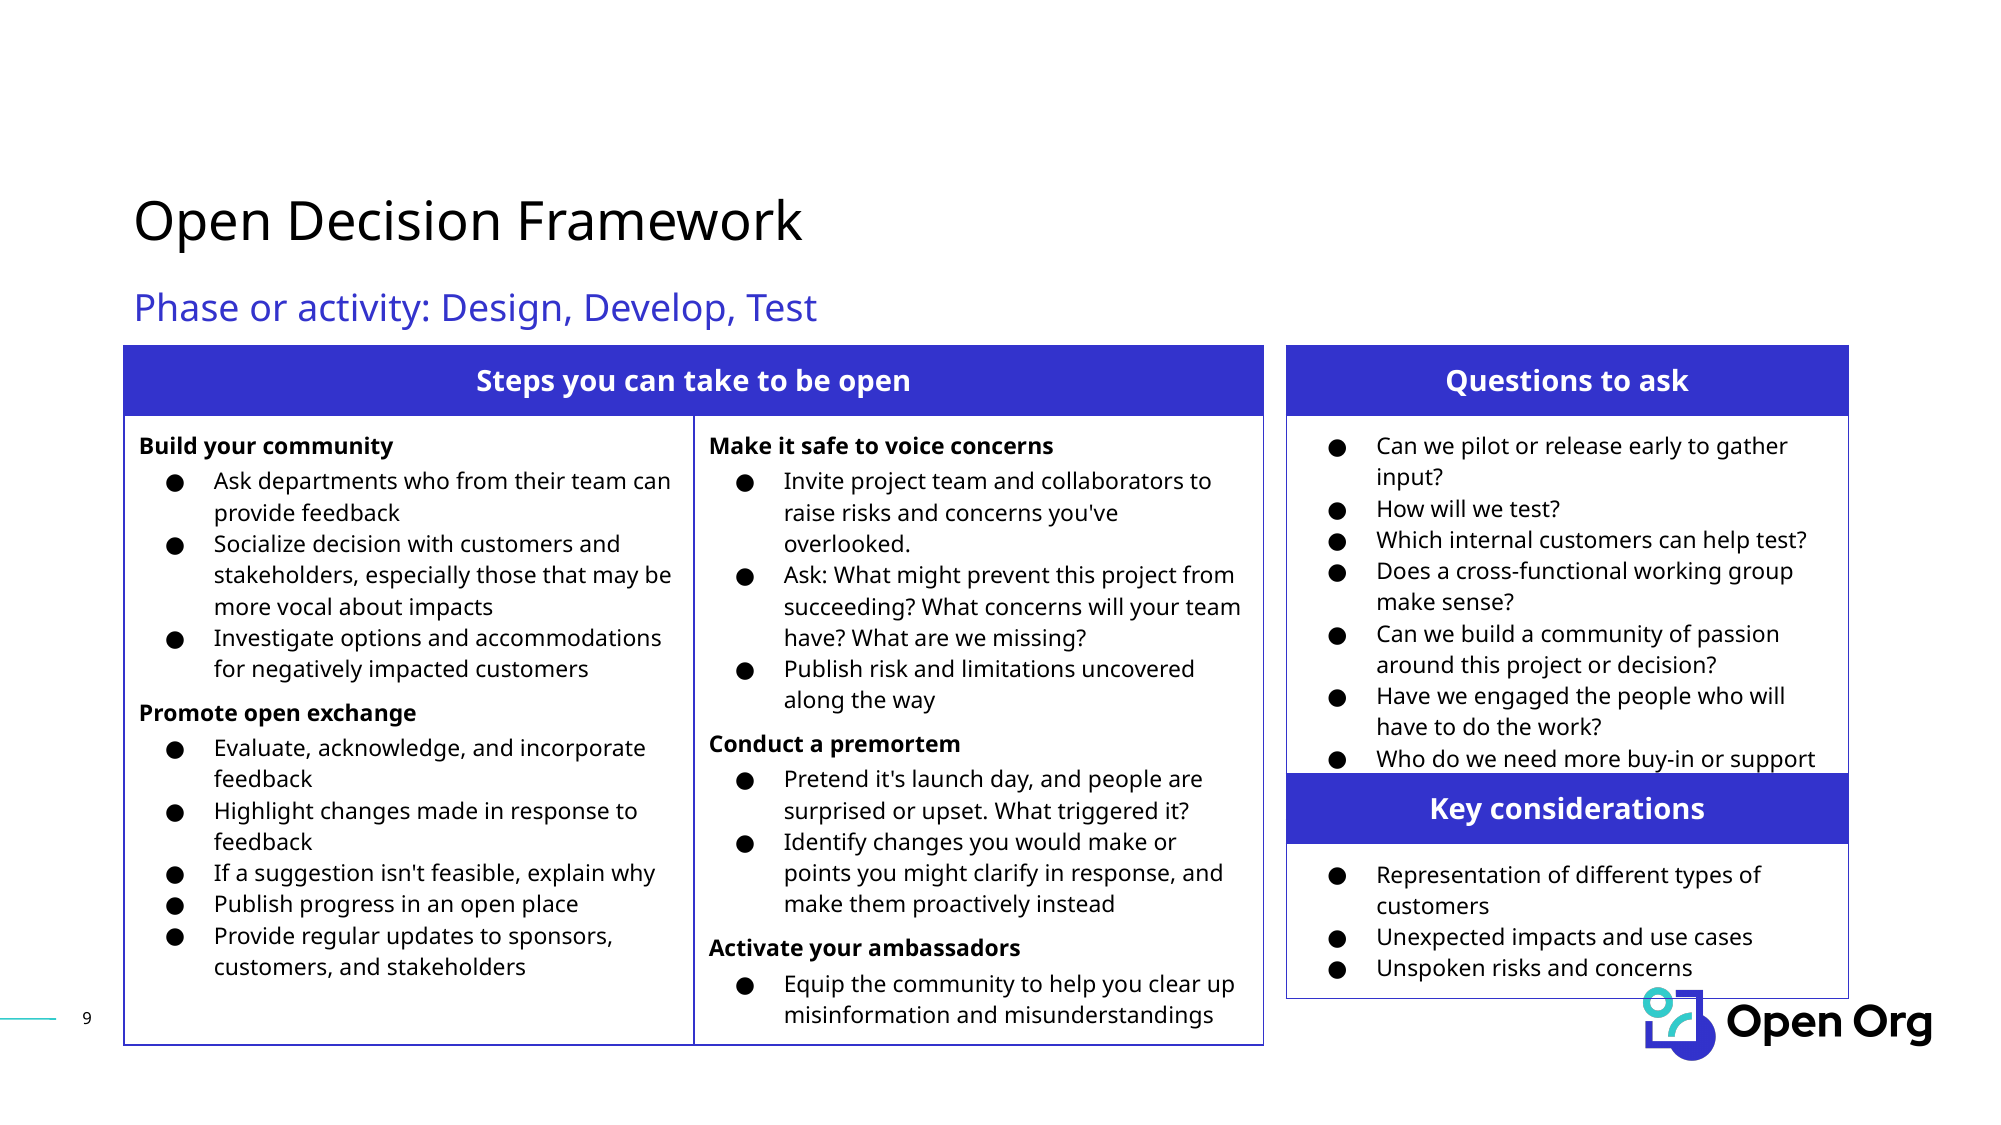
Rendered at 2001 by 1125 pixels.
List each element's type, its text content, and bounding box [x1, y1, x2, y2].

table_header Key considerations [1287, 775, 1848, 843]
subtitle Phase or activity: Design, Develop, Test [133, 276, 1628, 337]
table_header Steps you can take to be open [125, 346, 1263, 414]
table_header Questions to ask [1287, 346, 1848, 414]
table_cell Make it safe to voice concerns Invite project team and collaborators to raise risks and concerns you've overlooked. Ask: What might prevent this project from succeeding? What concerns will your team have? What are we missing? Publish risk and limitations uncovered along the way Conduct a premortem Pretend it's launch day, and people are surprised or upset. What triggered it? Identify changes you would make or points you might clarify in response, and make them proactively instead Activate your ambassadors Equip the community to help you clear up misinformation and misunderstandings [695, 416, 1263, 1044]
title Open Decision Framework [133, 173, 1628, 265]
table_cell Build your community Ask departments who from their team can provide feedback Socialize decision with customers and stakeholders, especially those that may be more vocal about impacts Investigate options and accommodations for negatively impacted customers Promote open exchange Evaluate, acknowledge, and incorporate feedback Highlight changes made in response to feedback If a suggestion isn't feasible, explain why Publish progress in an open place Provide regular updates to sponsors, customers, and stakeholders [125, 416, 693, 1044]
table_cell Representation of different types of customers Unexpected impacts and use cases Unspoken risks and concerns [1287, 844, 1848, 998]
picture [1642, 986, 1932, 1062]
slide_number <number> [82, 978, 124, 1059]
table_cell Can we pilot or release early to gather input? How will we test? Which internal customers can help test? Does a cross-functional working group make sense? Can we build a community of passion around this project or decision? Have we engaged the people who will have to do the work? Who do we need more buy-in or support from? [1287, 416, 1848, 773]
